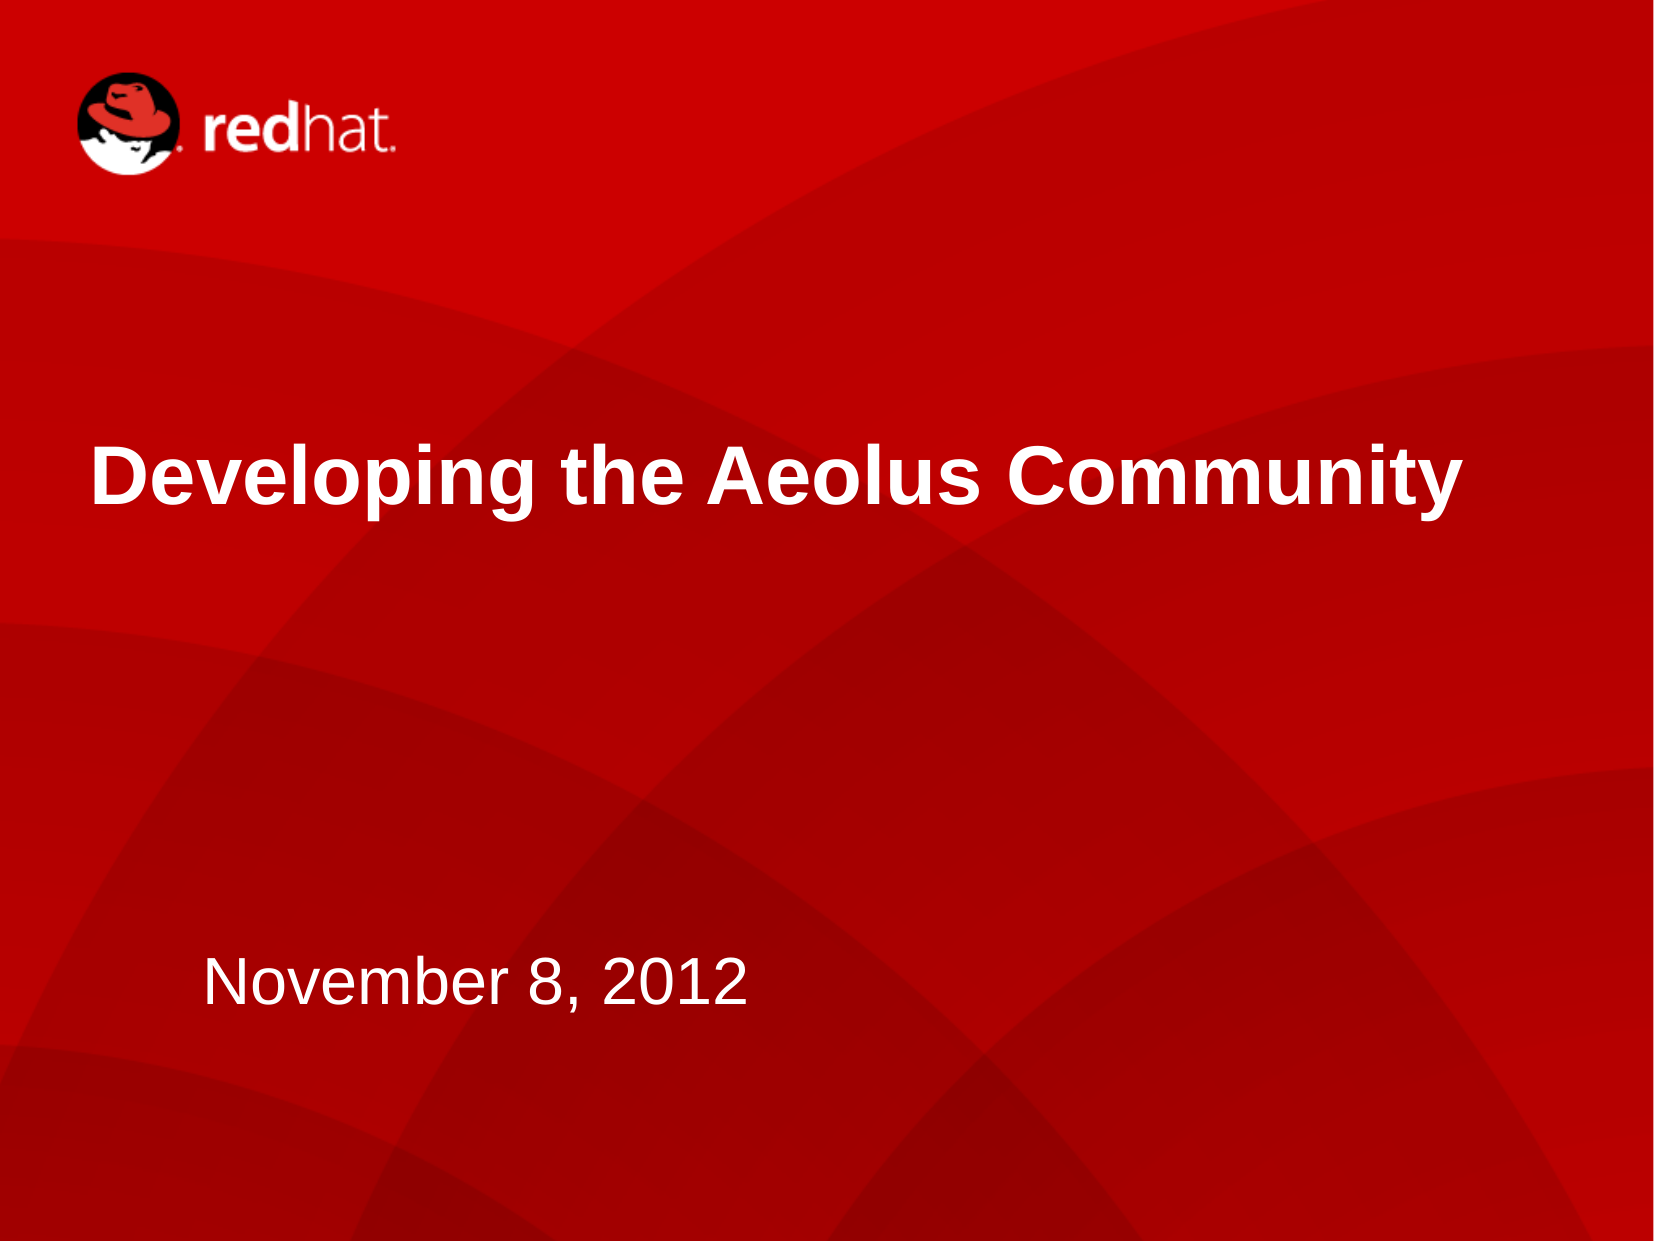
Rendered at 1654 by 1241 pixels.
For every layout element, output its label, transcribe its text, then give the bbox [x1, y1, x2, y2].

text_box November 8, 2012 [187, 787, 788, 1027]
picture [0, 0, 1654, 1241]
text_box Developing the Aeolus Community [75, 375, 1538, 595]
